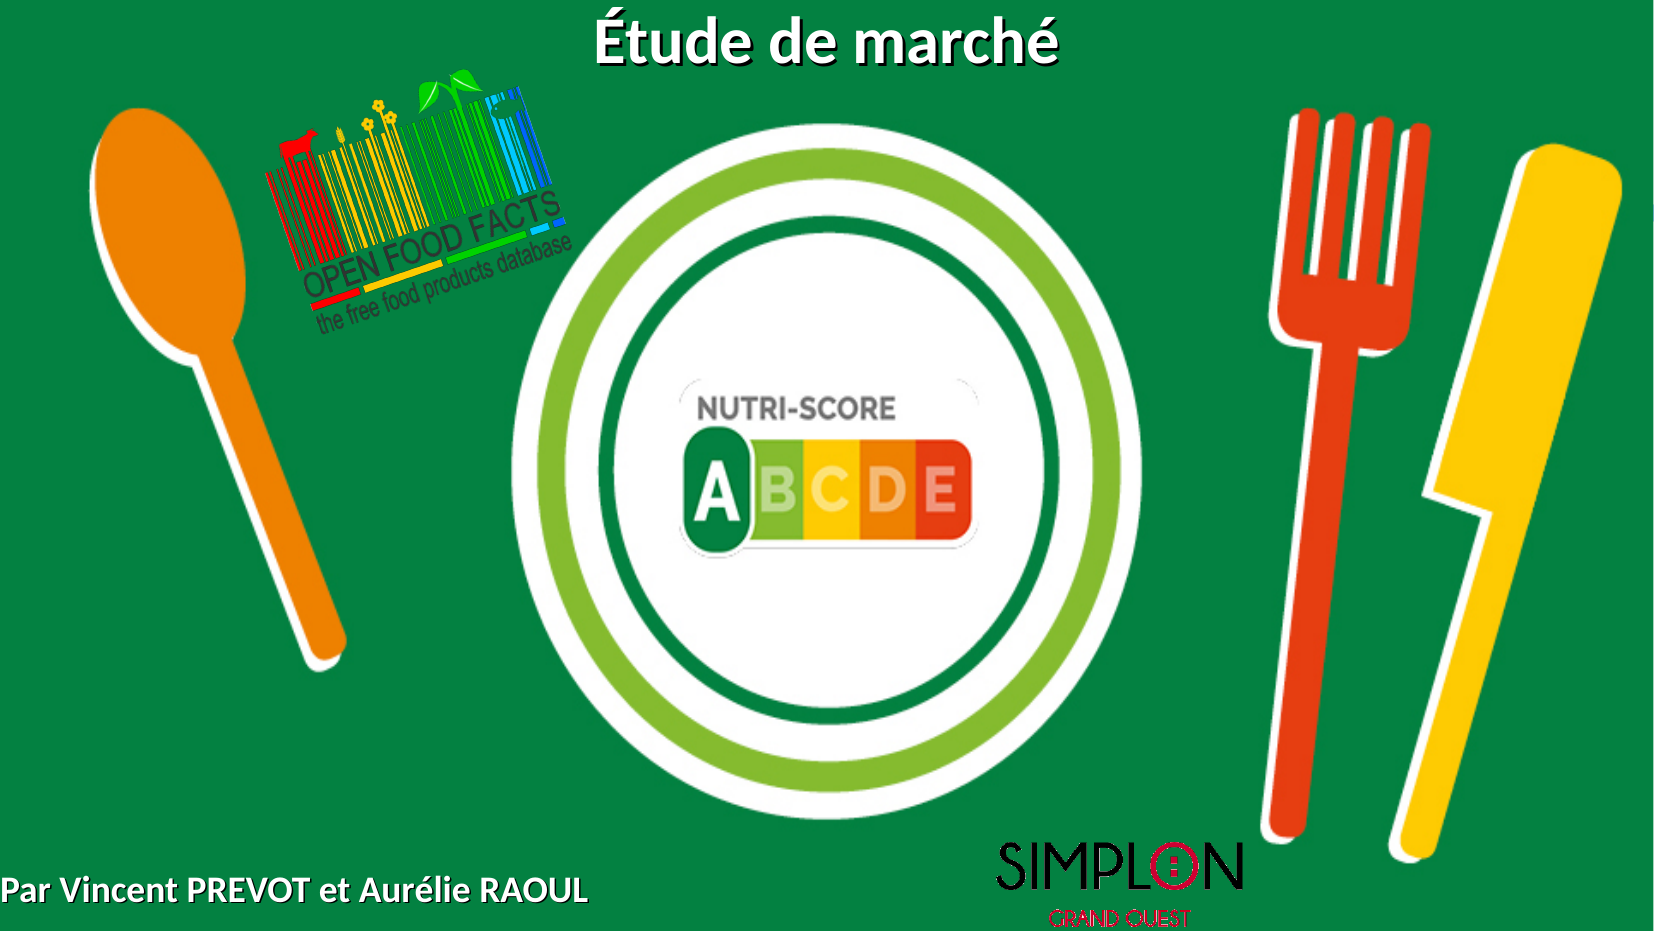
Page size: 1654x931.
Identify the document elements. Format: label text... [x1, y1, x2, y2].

title Étude de marché [0, 0, 1654, 100]
title Par Vincent PREVOT et Aurélie RAOUL [0, 841, 975, 931]
picture [0, 49, 1654, 931]
